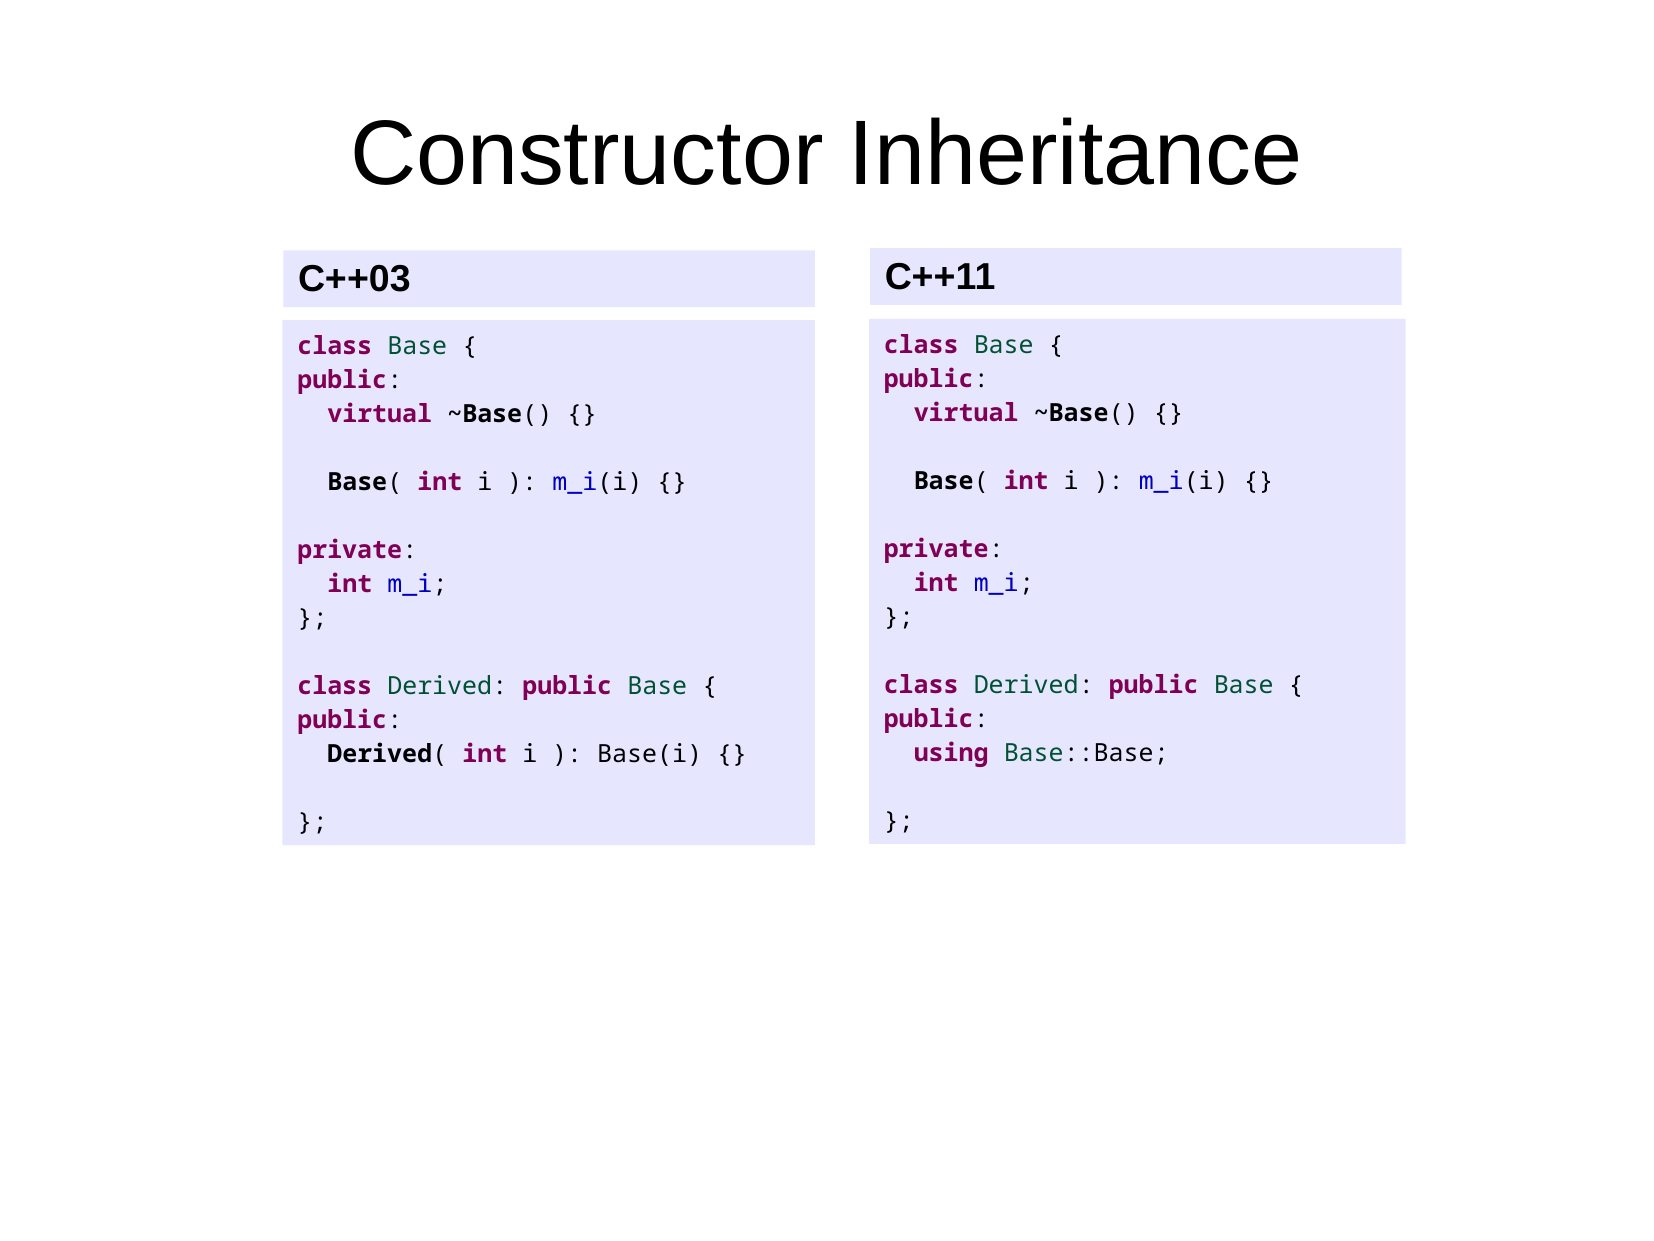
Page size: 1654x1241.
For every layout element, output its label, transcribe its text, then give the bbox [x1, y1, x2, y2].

title Constructor Inheritance [82, 49, 1571, 257]
text_box C++11 [870, 248, 1402, 305]
text_box class Base { public: virtual ~Base() {} Base( int i ): m_i(i) {} private: int m_i; }; class Derived: public Base { public: Derived( int i ): Base(i) {} }; [282, 320, 815, 792]
text_box C++03 [283, 250, 815, 308]
text_box class Base { public: virtual ~Base() {} Base( int i ): m_i(i) {} private: int m_i; }; class Derived: public Base { public: using Base::Base; }; [869, 318, 1406, 792]
